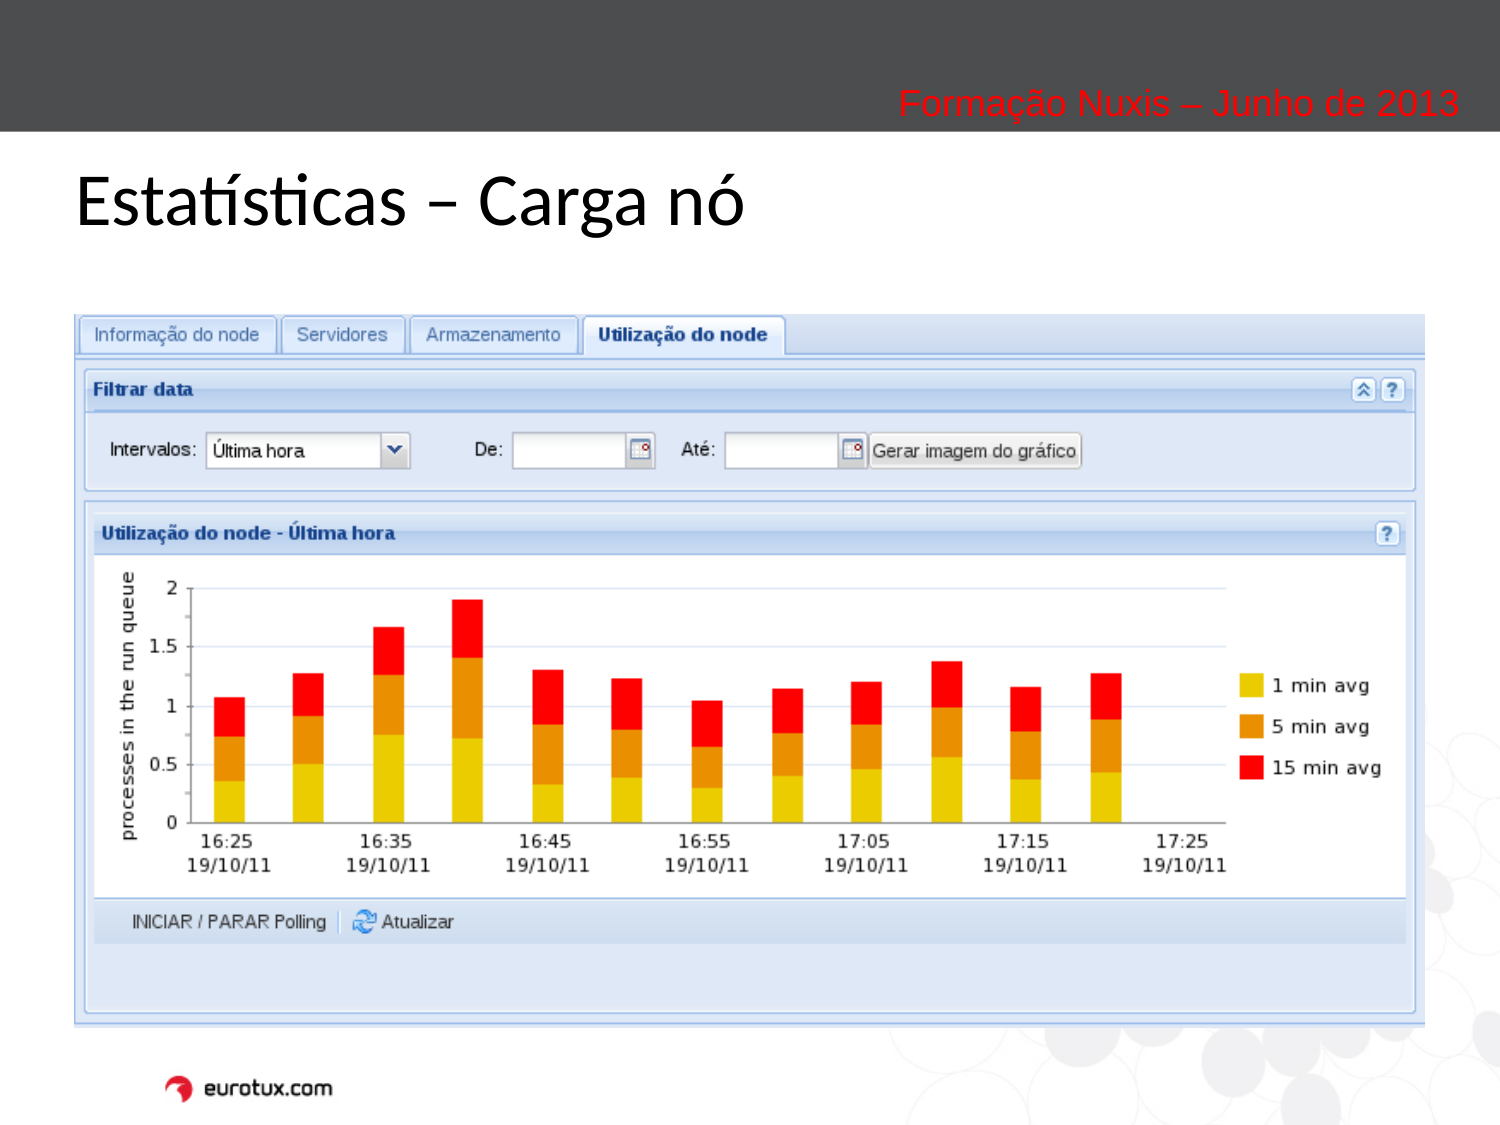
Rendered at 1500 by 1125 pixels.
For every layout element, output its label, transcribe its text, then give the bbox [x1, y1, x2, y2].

picture [0, 0, 1500, 1125]
title Estatísticas – Carga nó [75, 112, 1425, 301]
